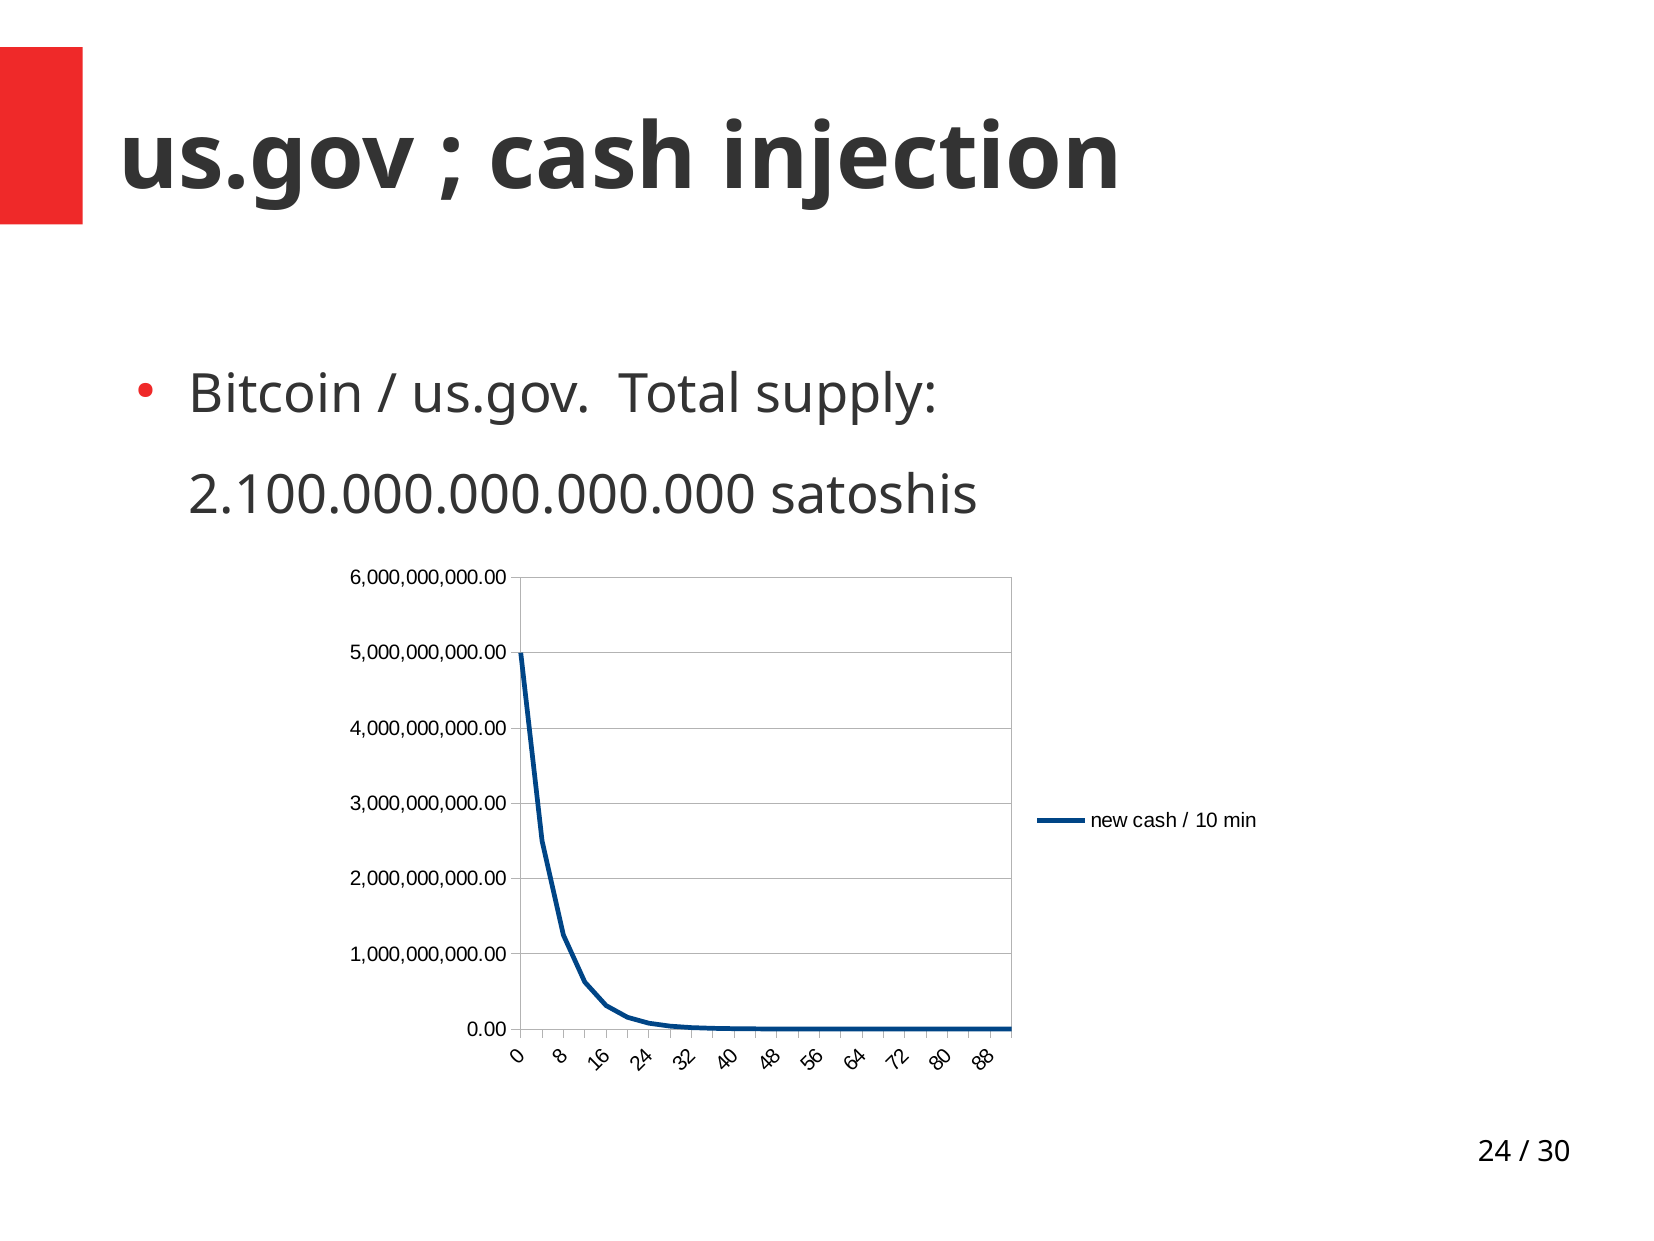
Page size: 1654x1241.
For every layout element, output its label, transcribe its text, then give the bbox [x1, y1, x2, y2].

chart [330, 555, 1276, 1087]
list Bitcoin / us.gov. Total supply: 2.100.000.000.000.000 satoshis [118, 354, 1512, 438]
title us.gov ; cash injection [118, 49, 1571, 257]
